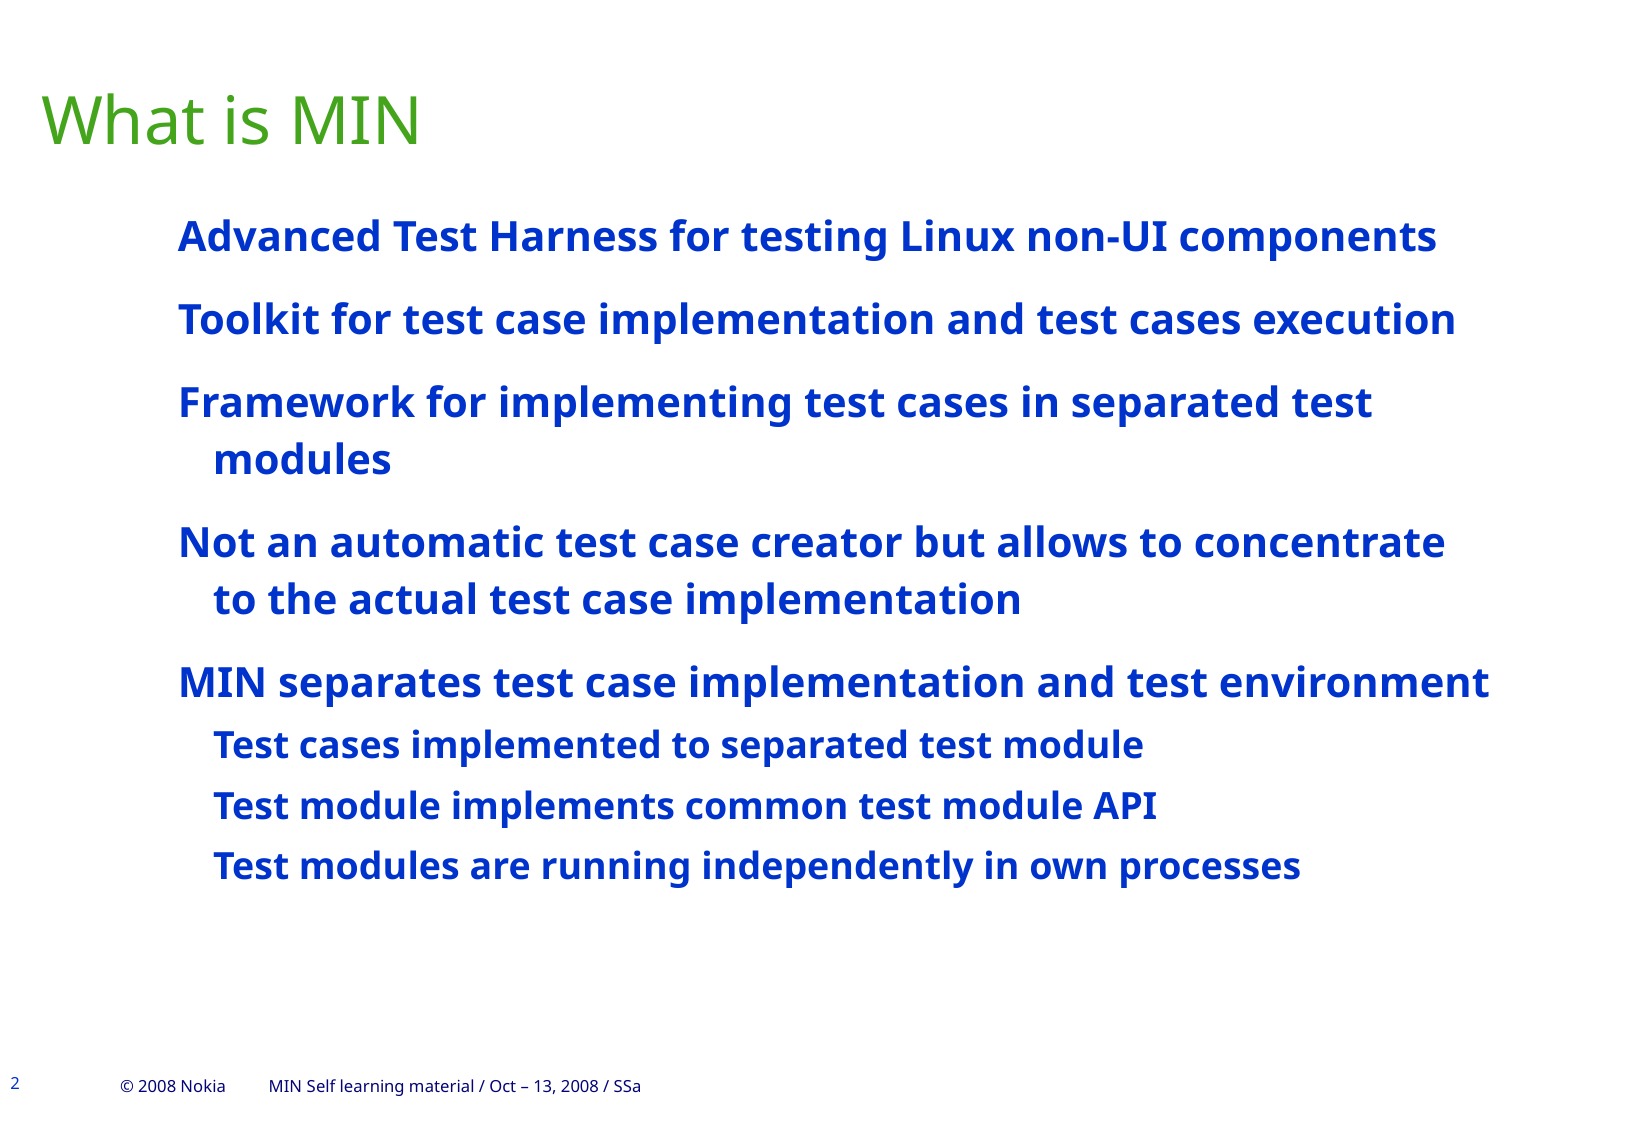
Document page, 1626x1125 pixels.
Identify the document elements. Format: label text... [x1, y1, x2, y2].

list Advanced Test Harness for testing Linux non-UI components Toolkit for test case implementation and test cases execution Framework for implementing test cases in separated test modules Not an automatic test case creator but allows to concentrate to the actual test case implementation MIN separates test case implementation and test environment Test cases implemented to separated test module Test module implements common test module API Test modules are running independently in own processes [163, 199, 1512, 1111]
title What is MIN [41, 70, 1504, 174]
